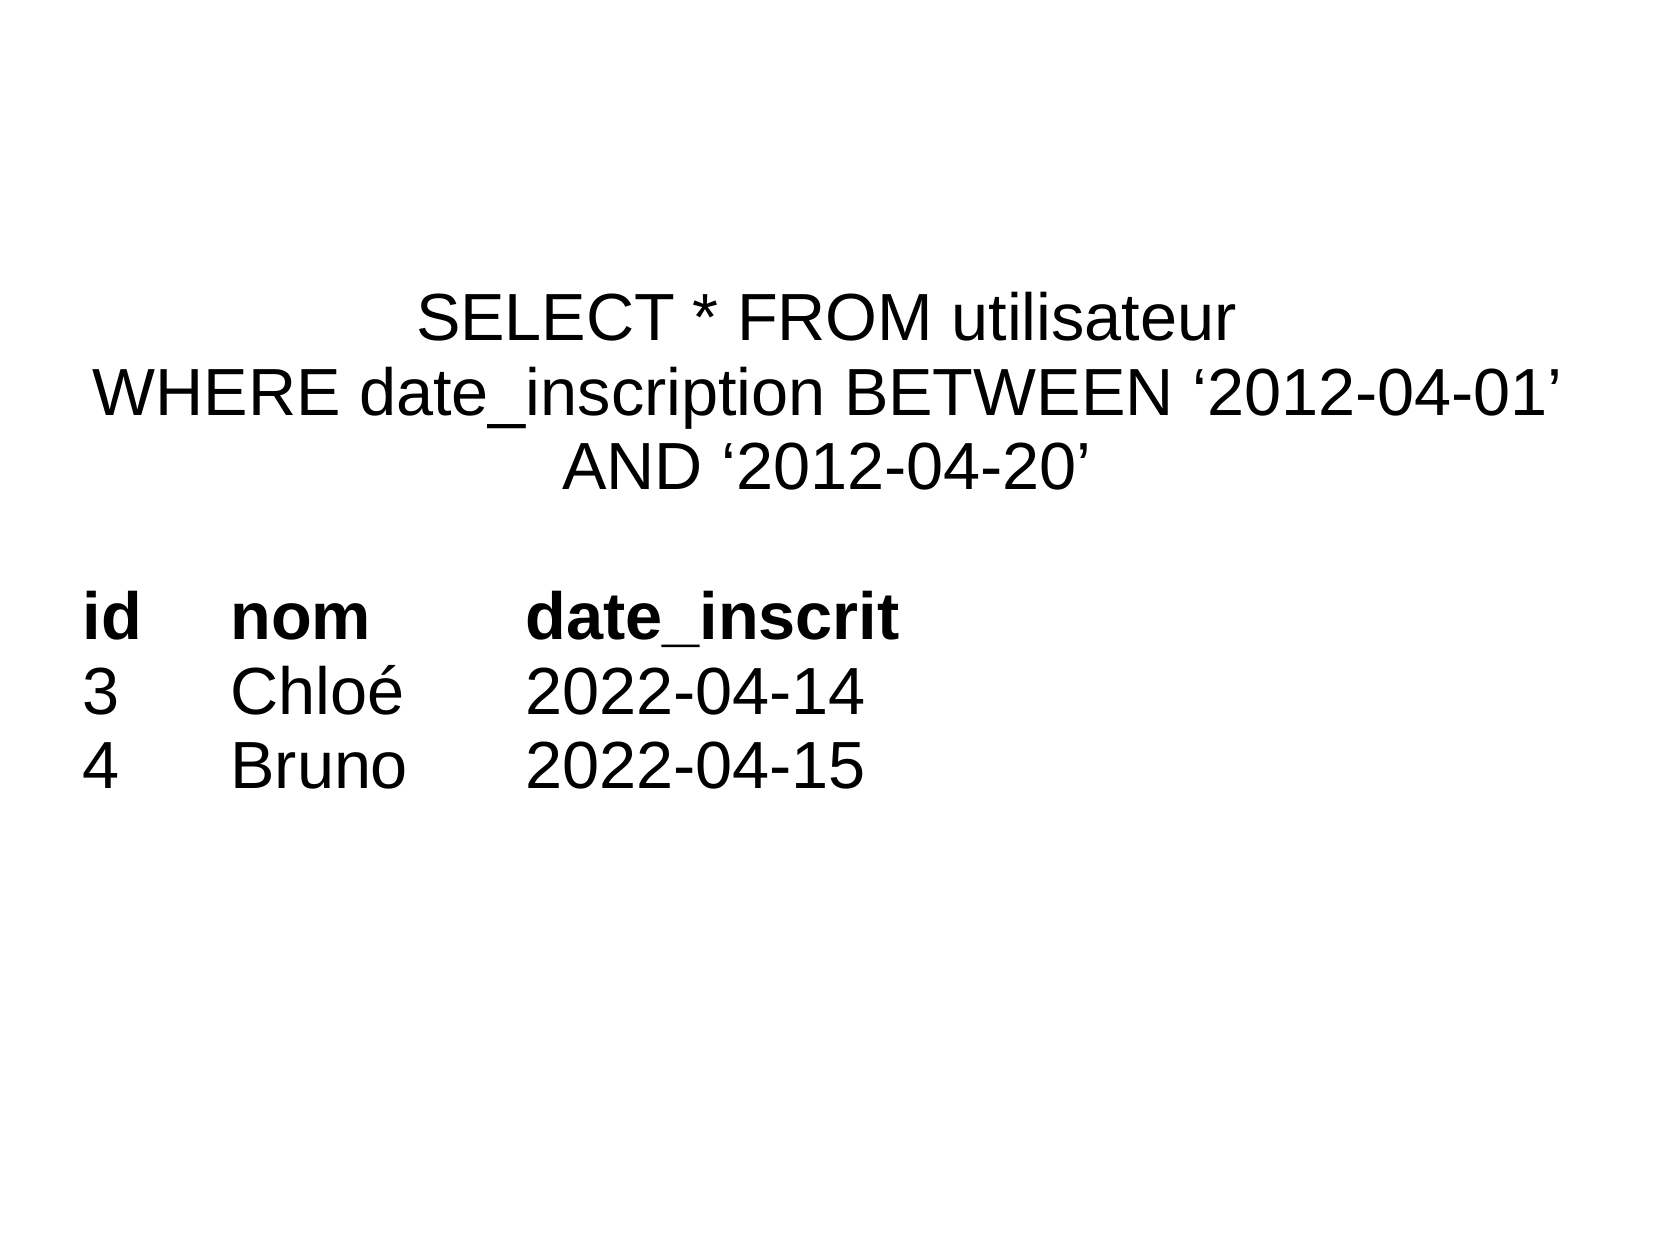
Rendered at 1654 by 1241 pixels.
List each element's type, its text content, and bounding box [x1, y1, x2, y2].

subtitle SELECT * FROM utilisateur WHERE date_inscription BETWEEN ‘2012-04-01’ AND ‘2012-04-20’ id nom date_inscrit 3 Chloé 2022-04-14 4 Bruno 2022-04-15 [82, 49, 1571, 1109]
